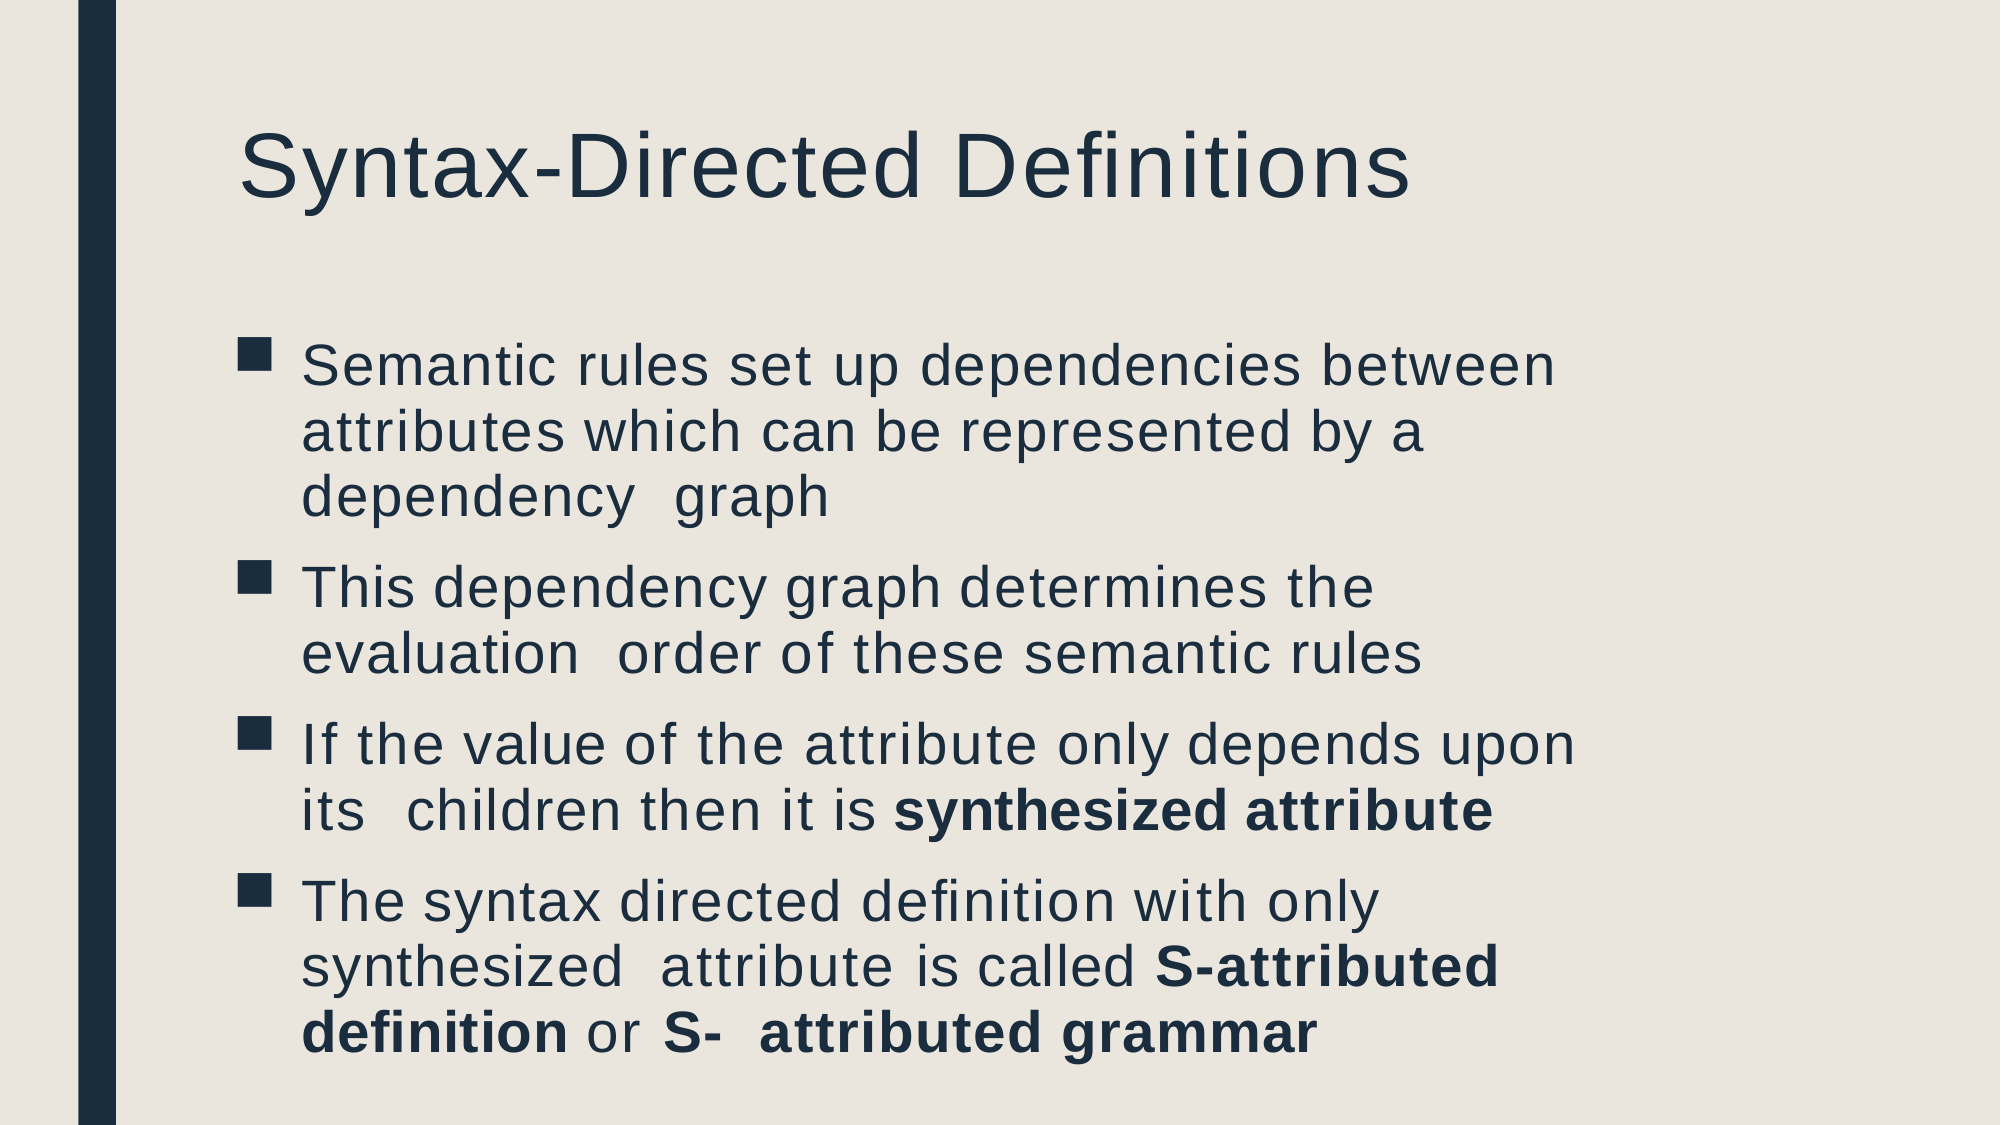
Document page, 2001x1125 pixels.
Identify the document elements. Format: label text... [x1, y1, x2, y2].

text_box Semantic rules set up dependencies between attributes which can be represented by a dependency graph This dependency graph determines the evaluation order of these semantic rules If the value of the attribute only depends upon its children then it is synthesized attribute The syntax directed deﬁnition with only synthesized attribute is called S-attributed deﬁnition or S- attributed grammar [230, 323, 1752, 1065]
title Syntax-Directed Deﬁnitions [236, 103, 1413, 294]
